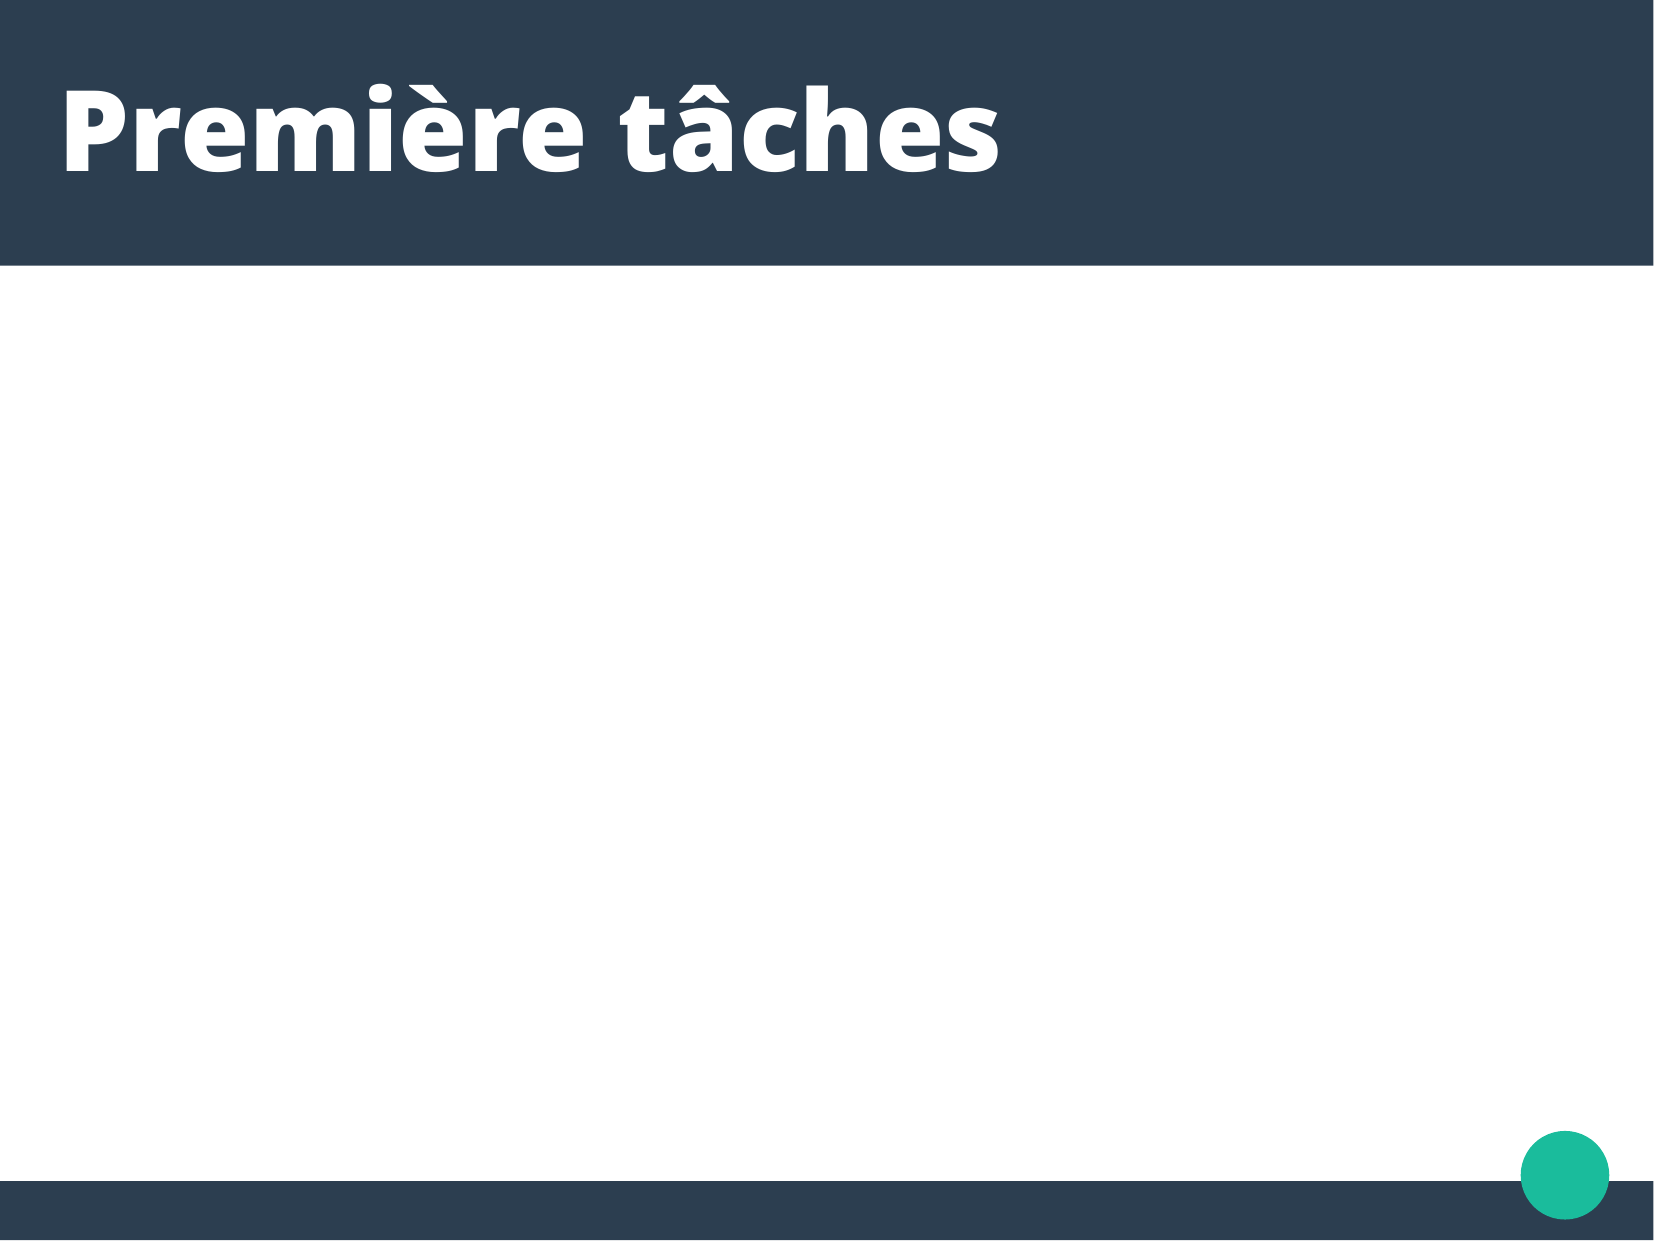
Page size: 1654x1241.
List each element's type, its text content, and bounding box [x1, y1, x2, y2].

title Première tâches [59, 49, 1595, 207]
